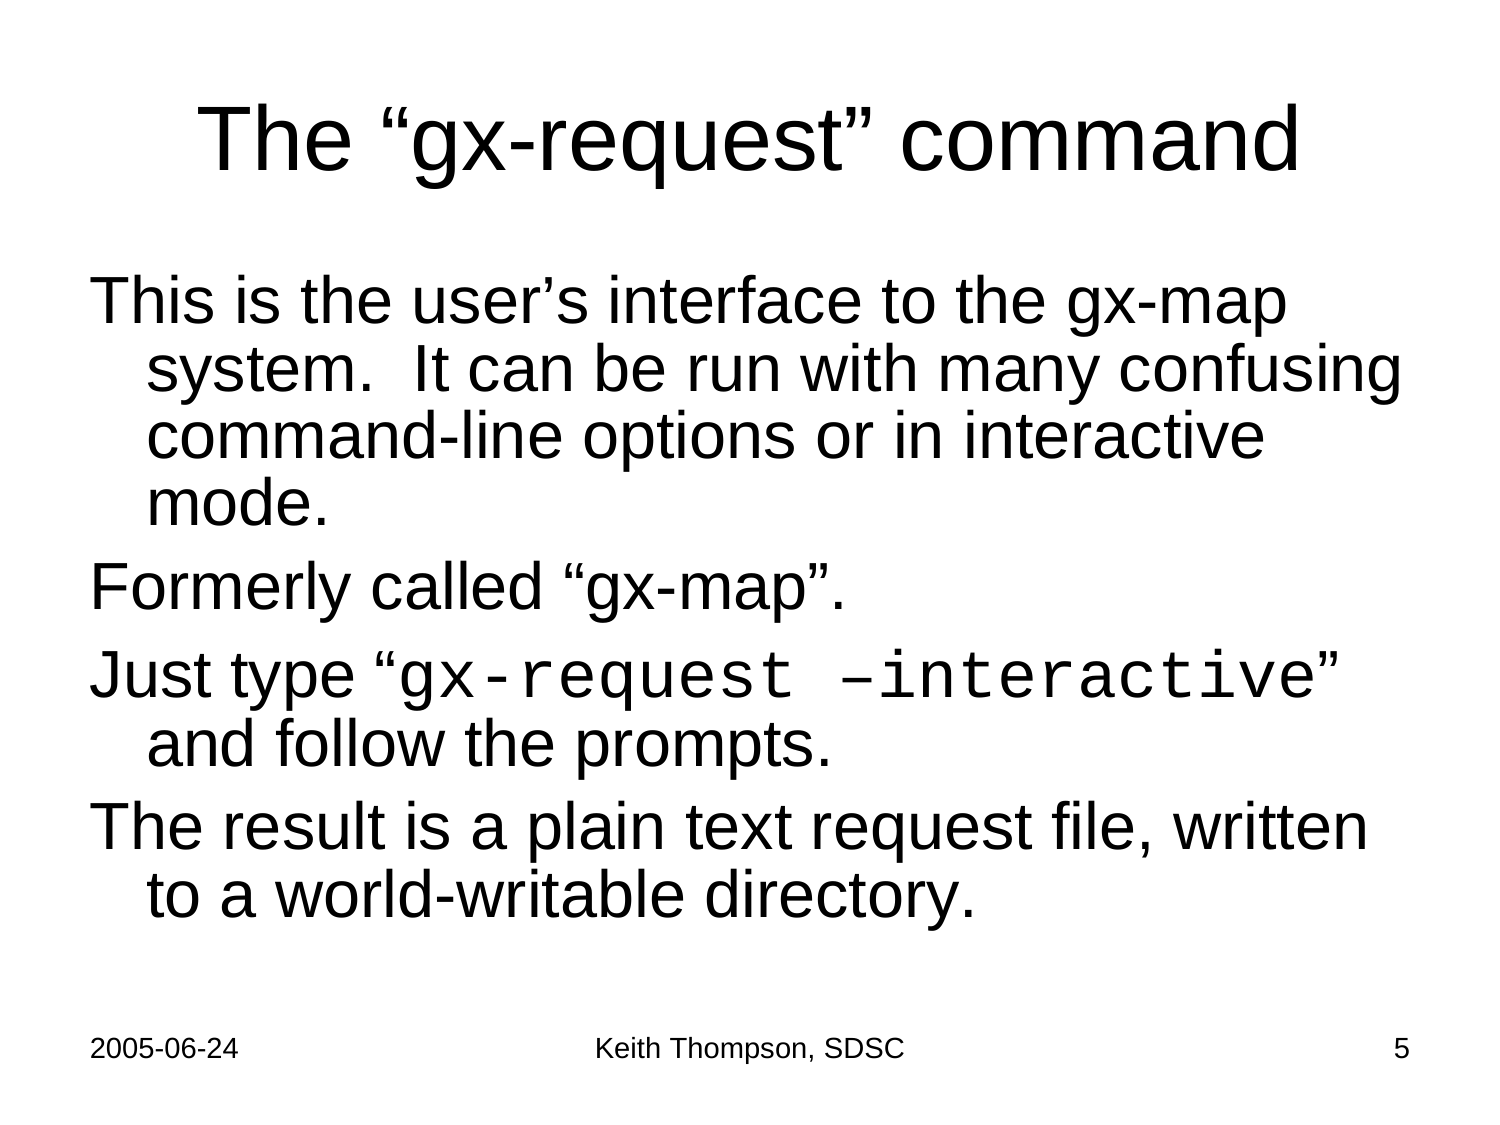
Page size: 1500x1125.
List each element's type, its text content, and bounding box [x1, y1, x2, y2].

list This is the user’s interface to the gx-map system. It can be run with many confusing command-line options or in interactive mode. Formerly called “gx-map”. Just type “gx-request –interactive” and follow the prompts. The result is a plain text request file, written to a world-writable directory. [75, 262, 1426, 1006]
title The “gx-request” command [75, 45, 1426, 233]
